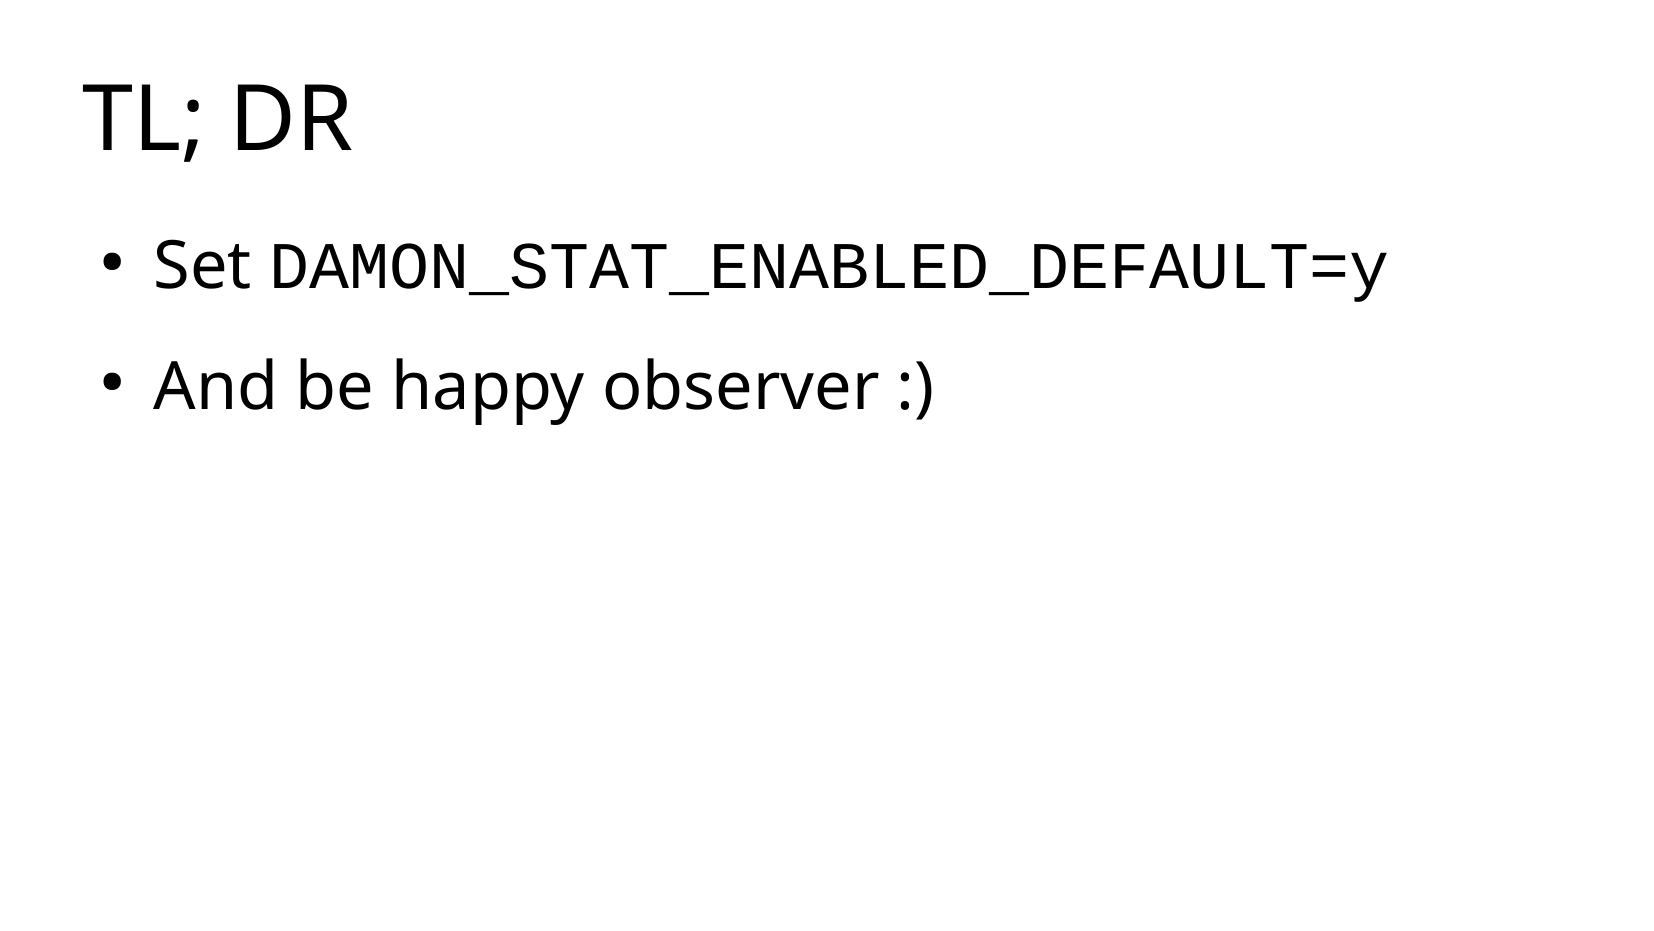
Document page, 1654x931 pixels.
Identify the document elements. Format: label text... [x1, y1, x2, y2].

list Set DAMON_STAT_ENABLED_DEFAULT=y And be happy observer :) [82, 217, 1571, 758]
title TL; DR [82, 37, 1571, 193]
